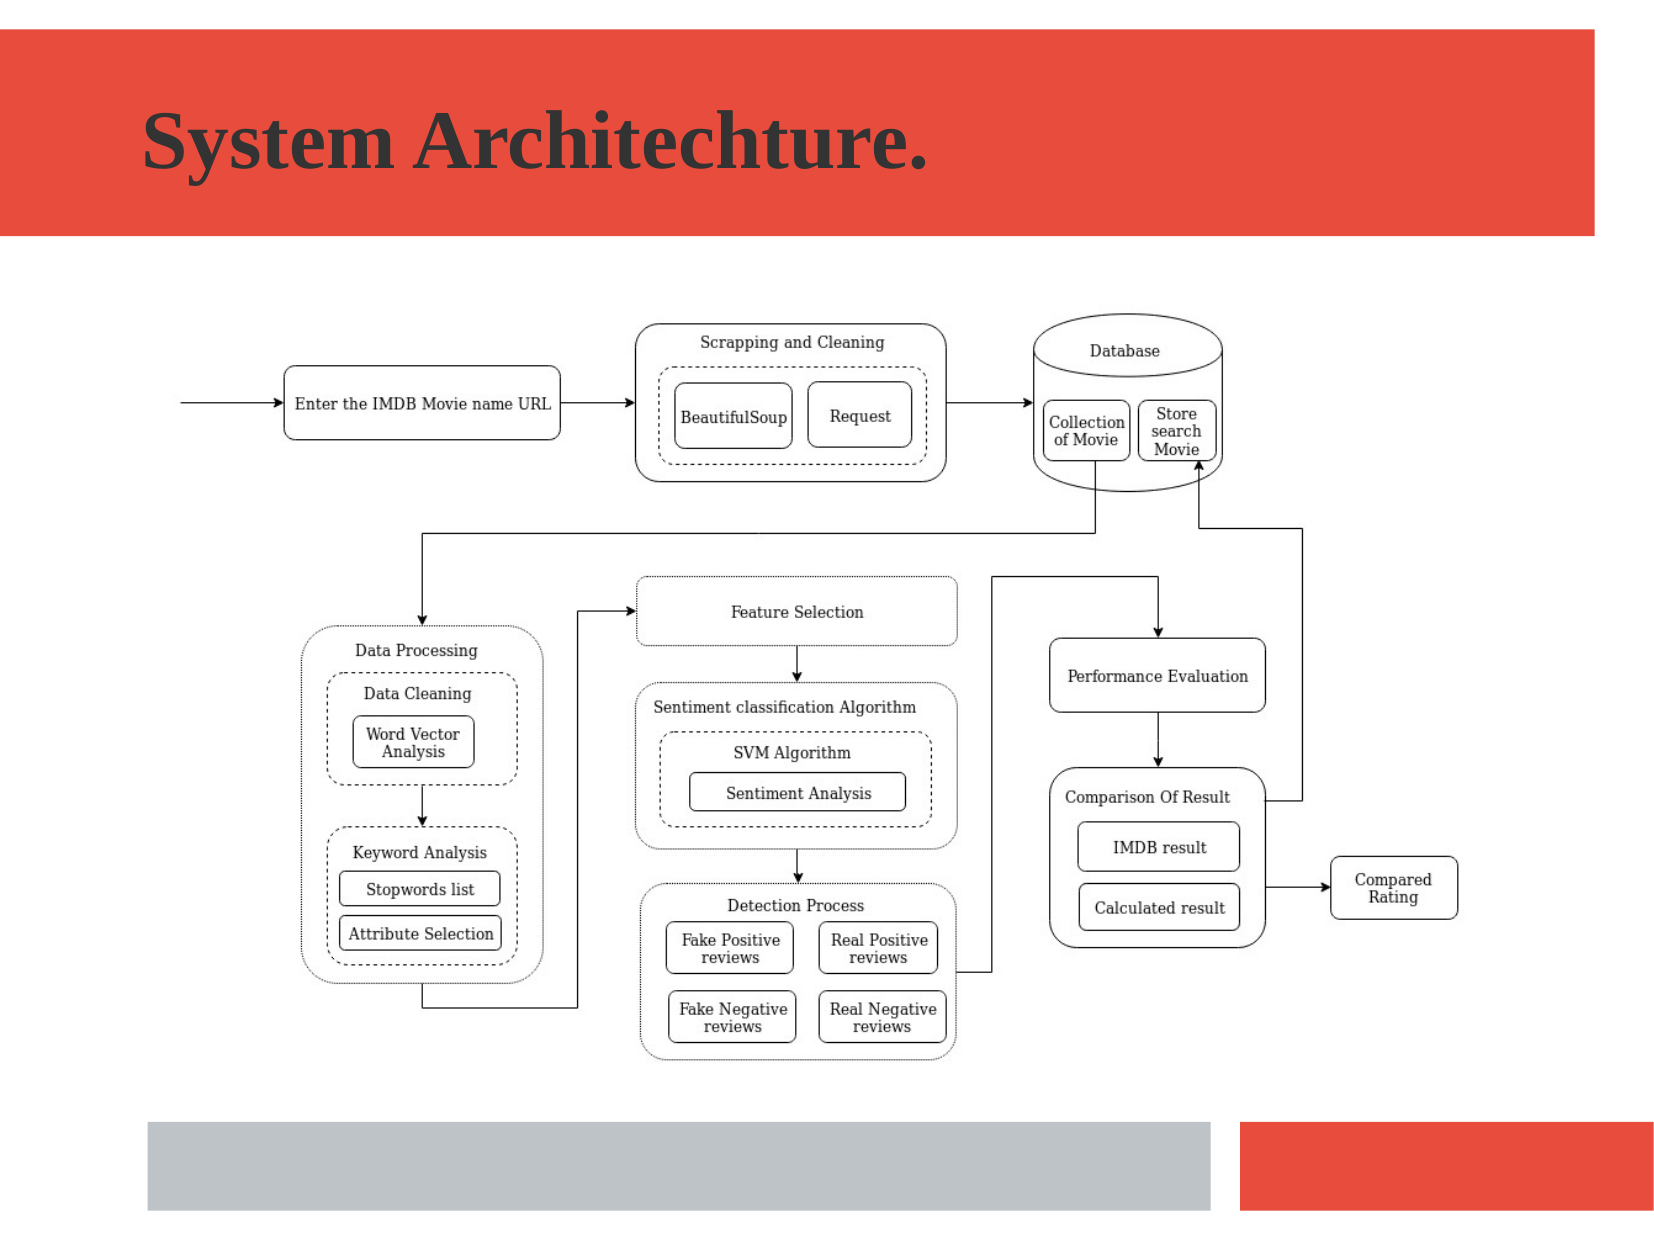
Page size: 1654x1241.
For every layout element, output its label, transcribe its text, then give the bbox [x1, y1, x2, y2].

picture [153, 295, 1477, 1079]
text_box System Architechture. [141, 31, 1595, 239]
